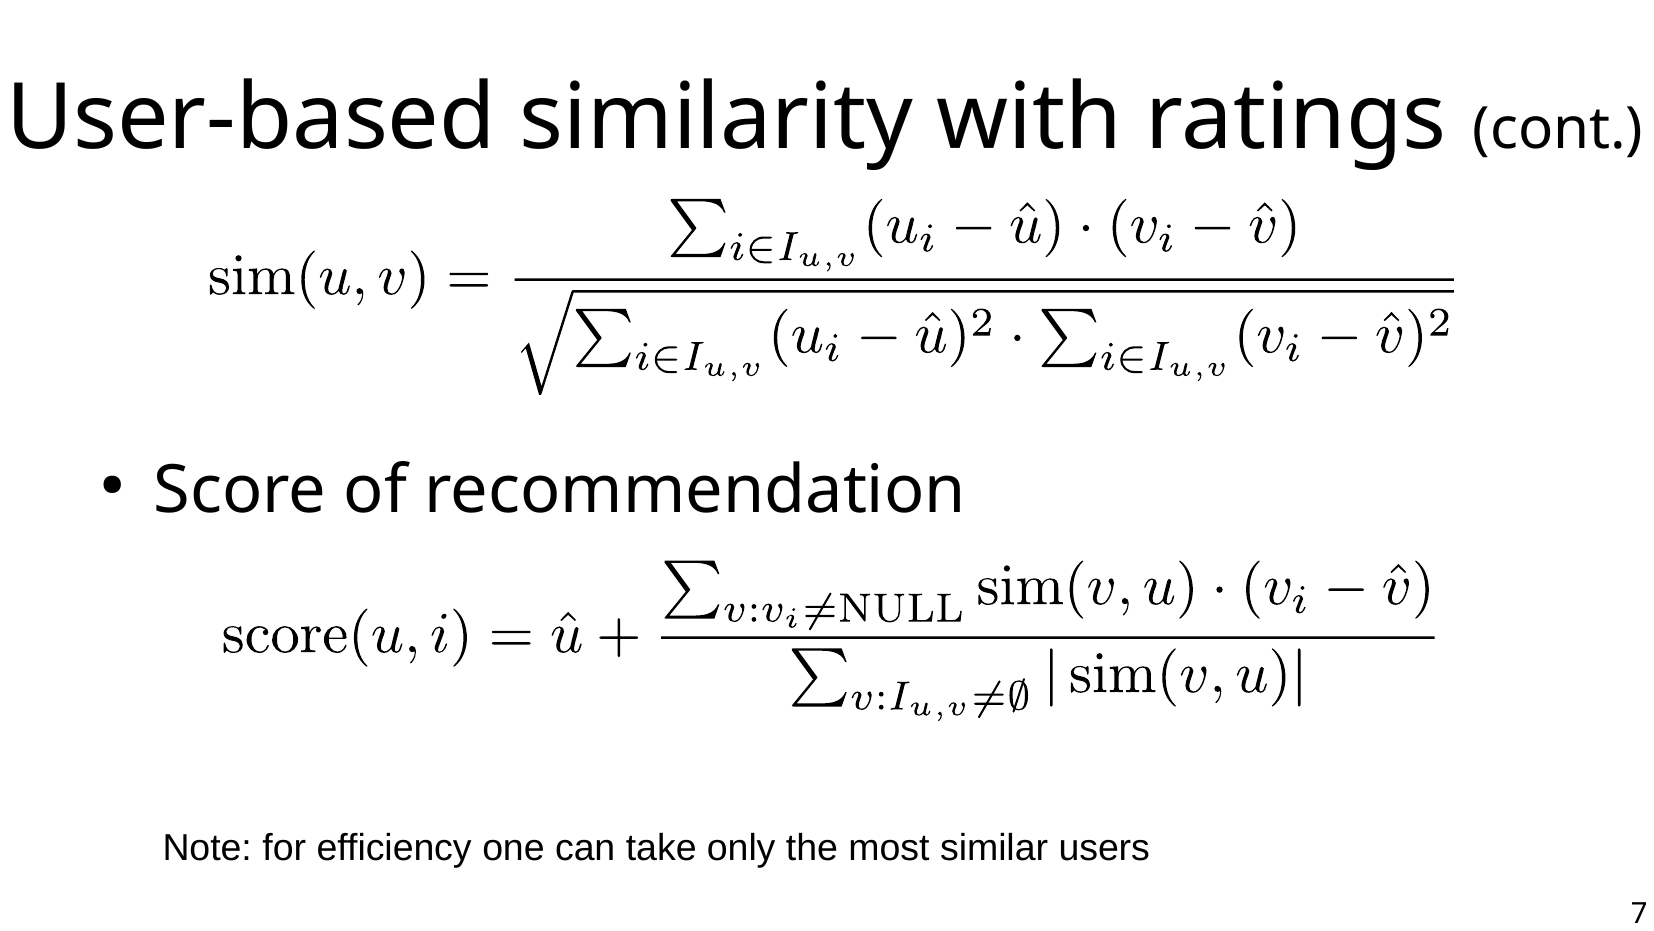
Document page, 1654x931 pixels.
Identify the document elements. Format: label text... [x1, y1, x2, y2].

list Score of recommendation [82, 440, 1571, 840]
text_box [221, 560, 1435, 721]
text_box Note: for efficiency one can take only the most similar users [147, 819, 1550, 877]
title User-based similarity with ratings (cont.) [0, 1, 1650, 226]
text_box [208, 198, 1454, 395]
